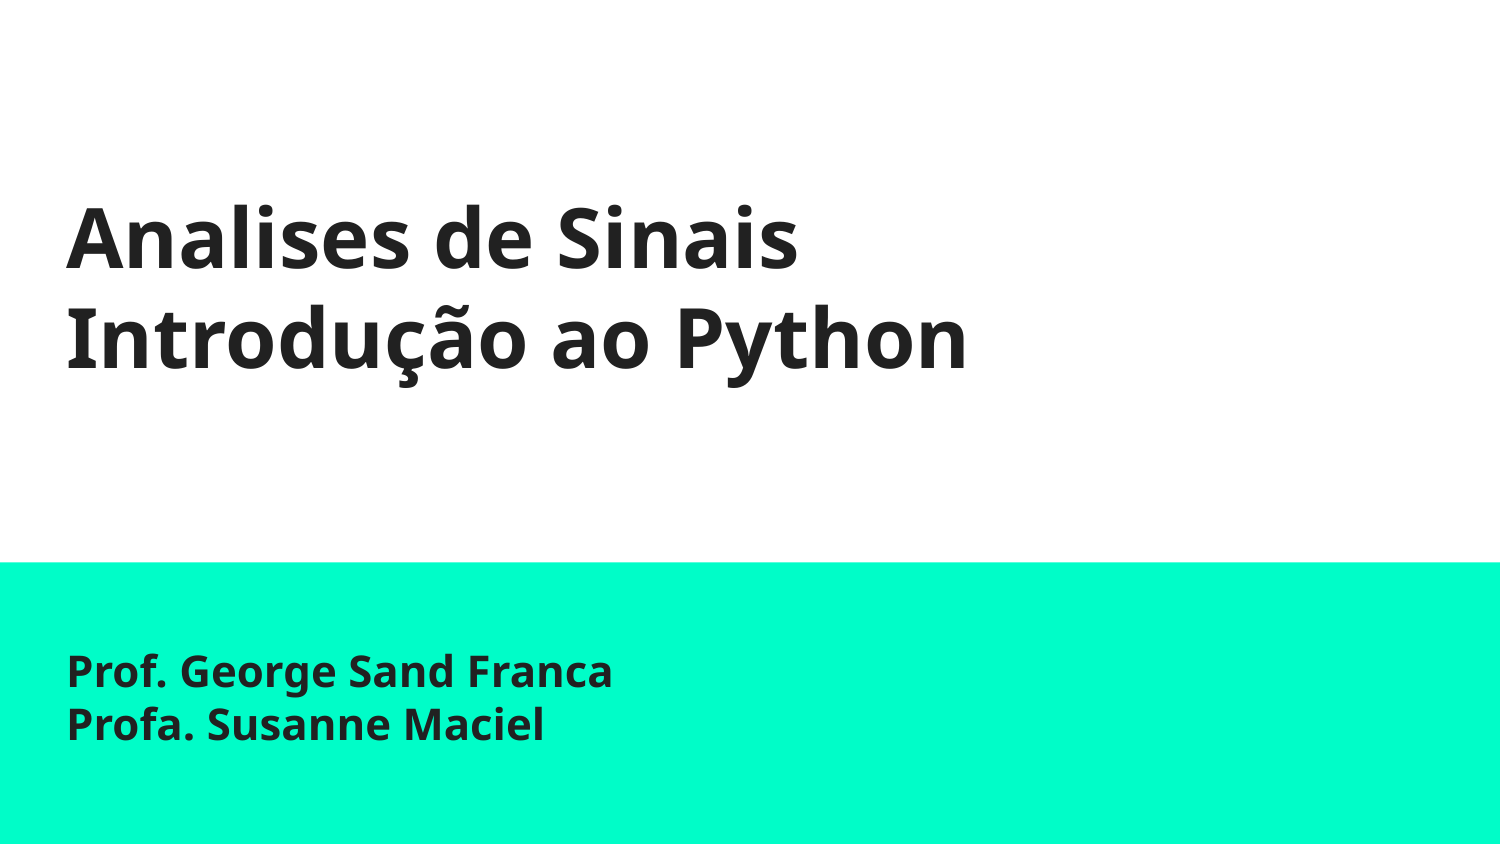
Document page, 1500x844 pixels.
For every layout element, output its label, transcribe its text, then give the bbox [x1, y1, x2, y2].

subtitle Prof. George Sand Franca Profa. Susanne Maciel [51, 638, 1449, 755]
title Analises de Sinais Introdução ao Python [51, 64, 1449, 506]
